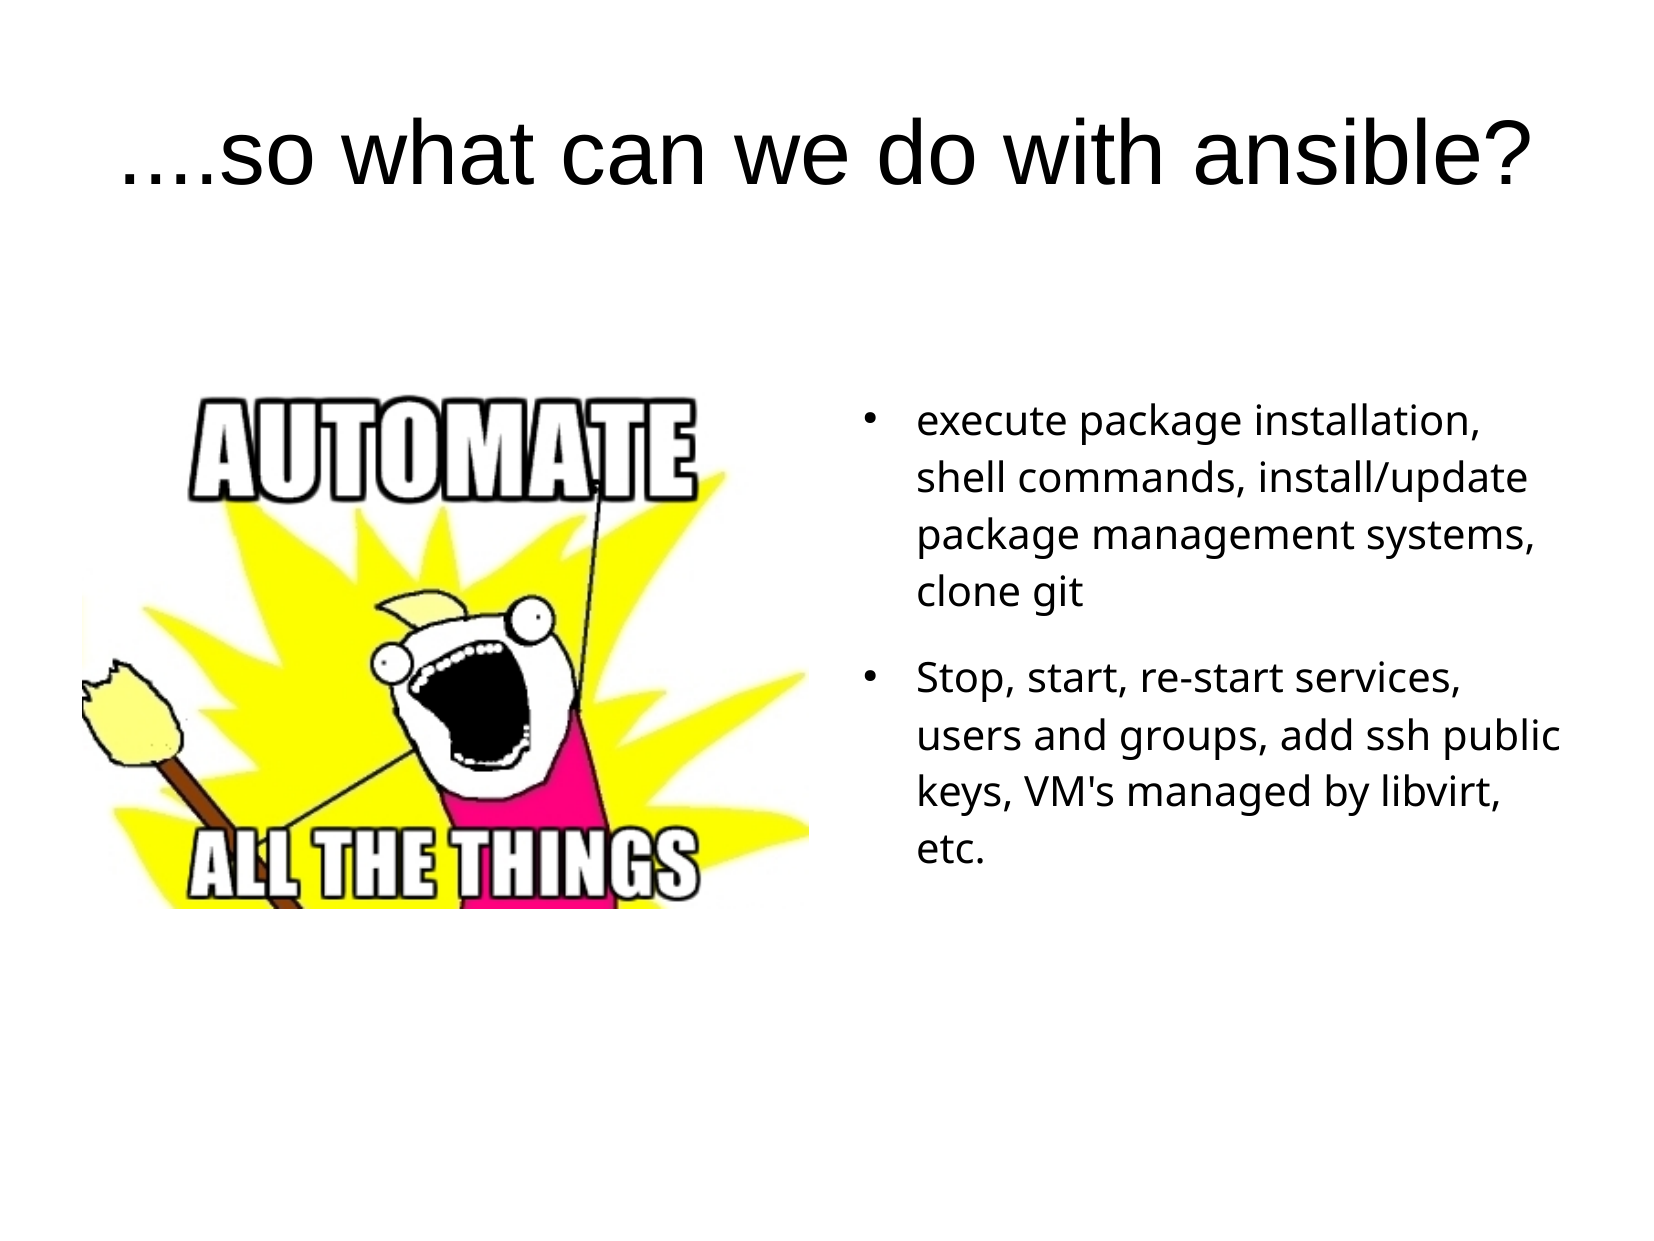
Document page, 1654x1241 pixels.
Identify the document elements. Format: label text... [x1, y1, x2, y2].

picture [82, 390, 809, 909]
list execute package installation, shell commands, install/update package management systems, clone git Stop, start, re-start services, users and groups, add ssh public keys, VM's managed by libvirt, etc. [845, 390, 1572, 909]
title ....so what can we do with ansible? [82, 49, 1571, 257]
